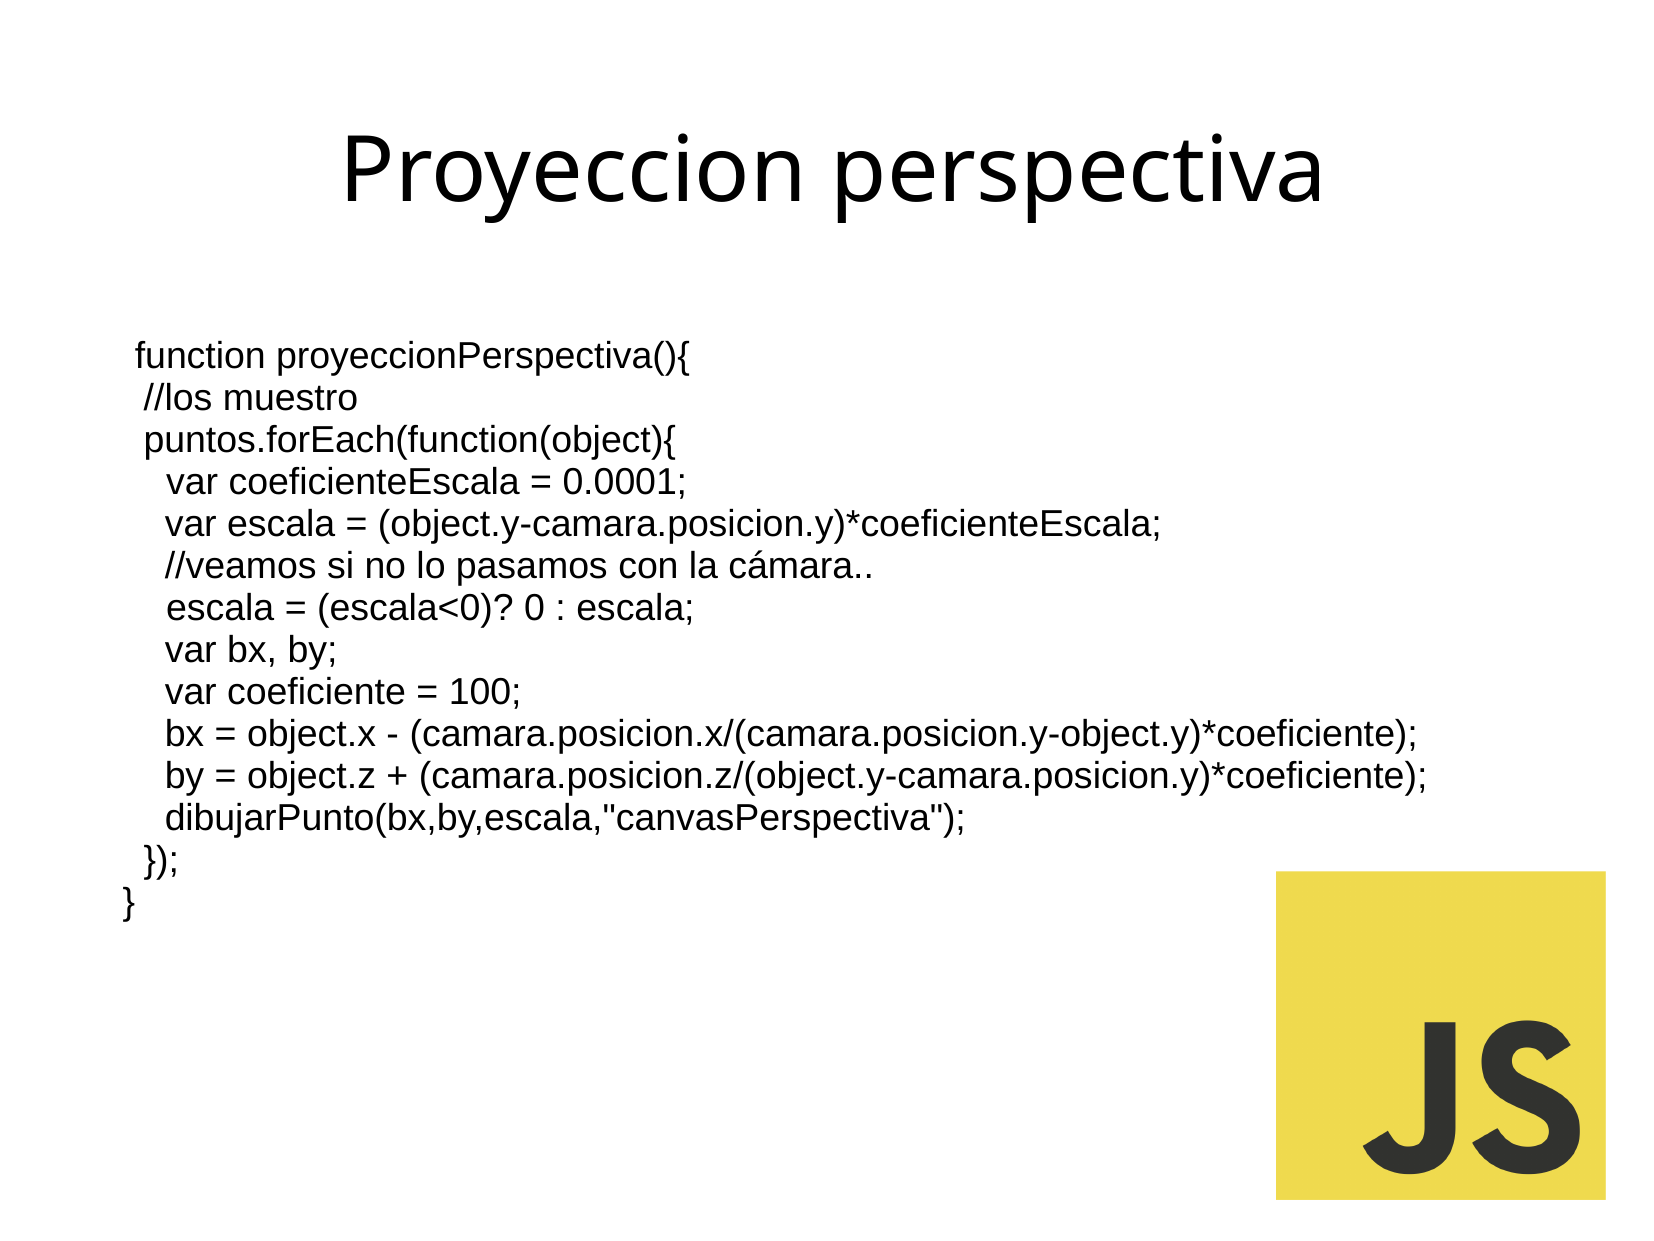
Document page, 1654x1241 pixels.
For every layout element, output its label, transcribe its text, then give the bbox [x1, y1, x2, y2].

picture [1276, 871, 1606, 1201]
text_box function proyeccionPerspectiva(){ //los muestro puntos.forEach(function(object){ var coeficienteEscala = 0.0001; var escala = (object.y-camara.posicion.y)*coeficienteEscala; //veamos si no lo pasamos con la cámara.. escala = (escala<0)? 0 : escala; var bx, by; var coeficiente = 100; bx = object.x - (camara.posicion.x/(camara.posicion.y-object.y)*coeficiente); by = object.z + (camara.posicion.z/(object.y-camara.posicion.y)*coeficiente); dibujarPunto(bx,by,escala,"canvasPerspectiva"); }); } [45, 327, 1654, 972]
title Proyeccion perspectiva [90, 62, 1579, 271]
